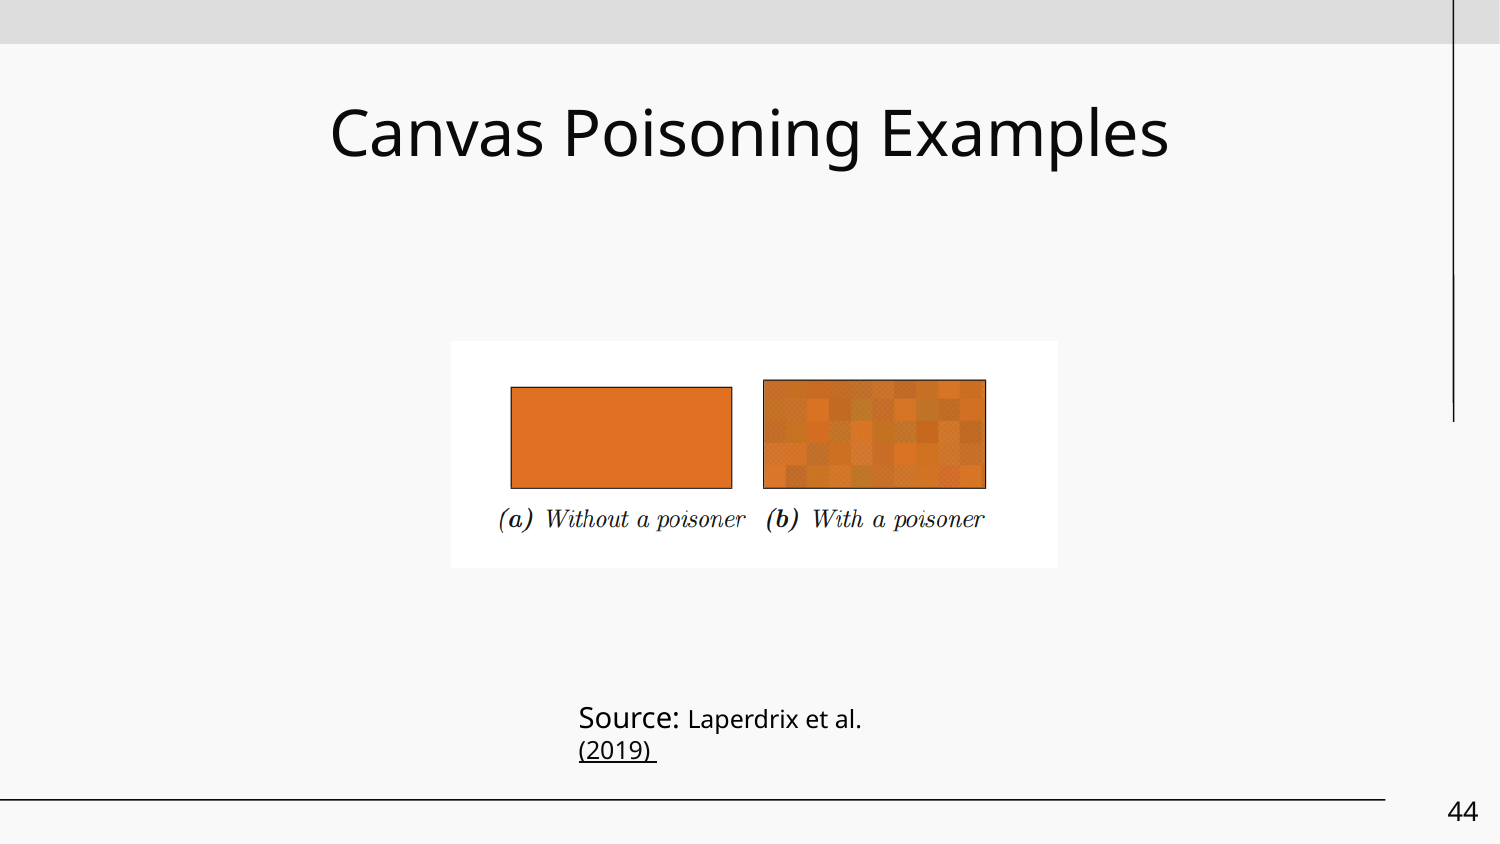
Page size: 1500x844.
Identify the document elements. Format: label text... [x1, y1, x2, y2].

picture [451, 341, 1058, 568]
title Canvas Poisoning Examples [116, 77, 1383, 168]
text_box Source: Laperdrix et al. (2019) [563, 684, 946, 784]
slide_number <number> [1403, 779, 1494, 844]
